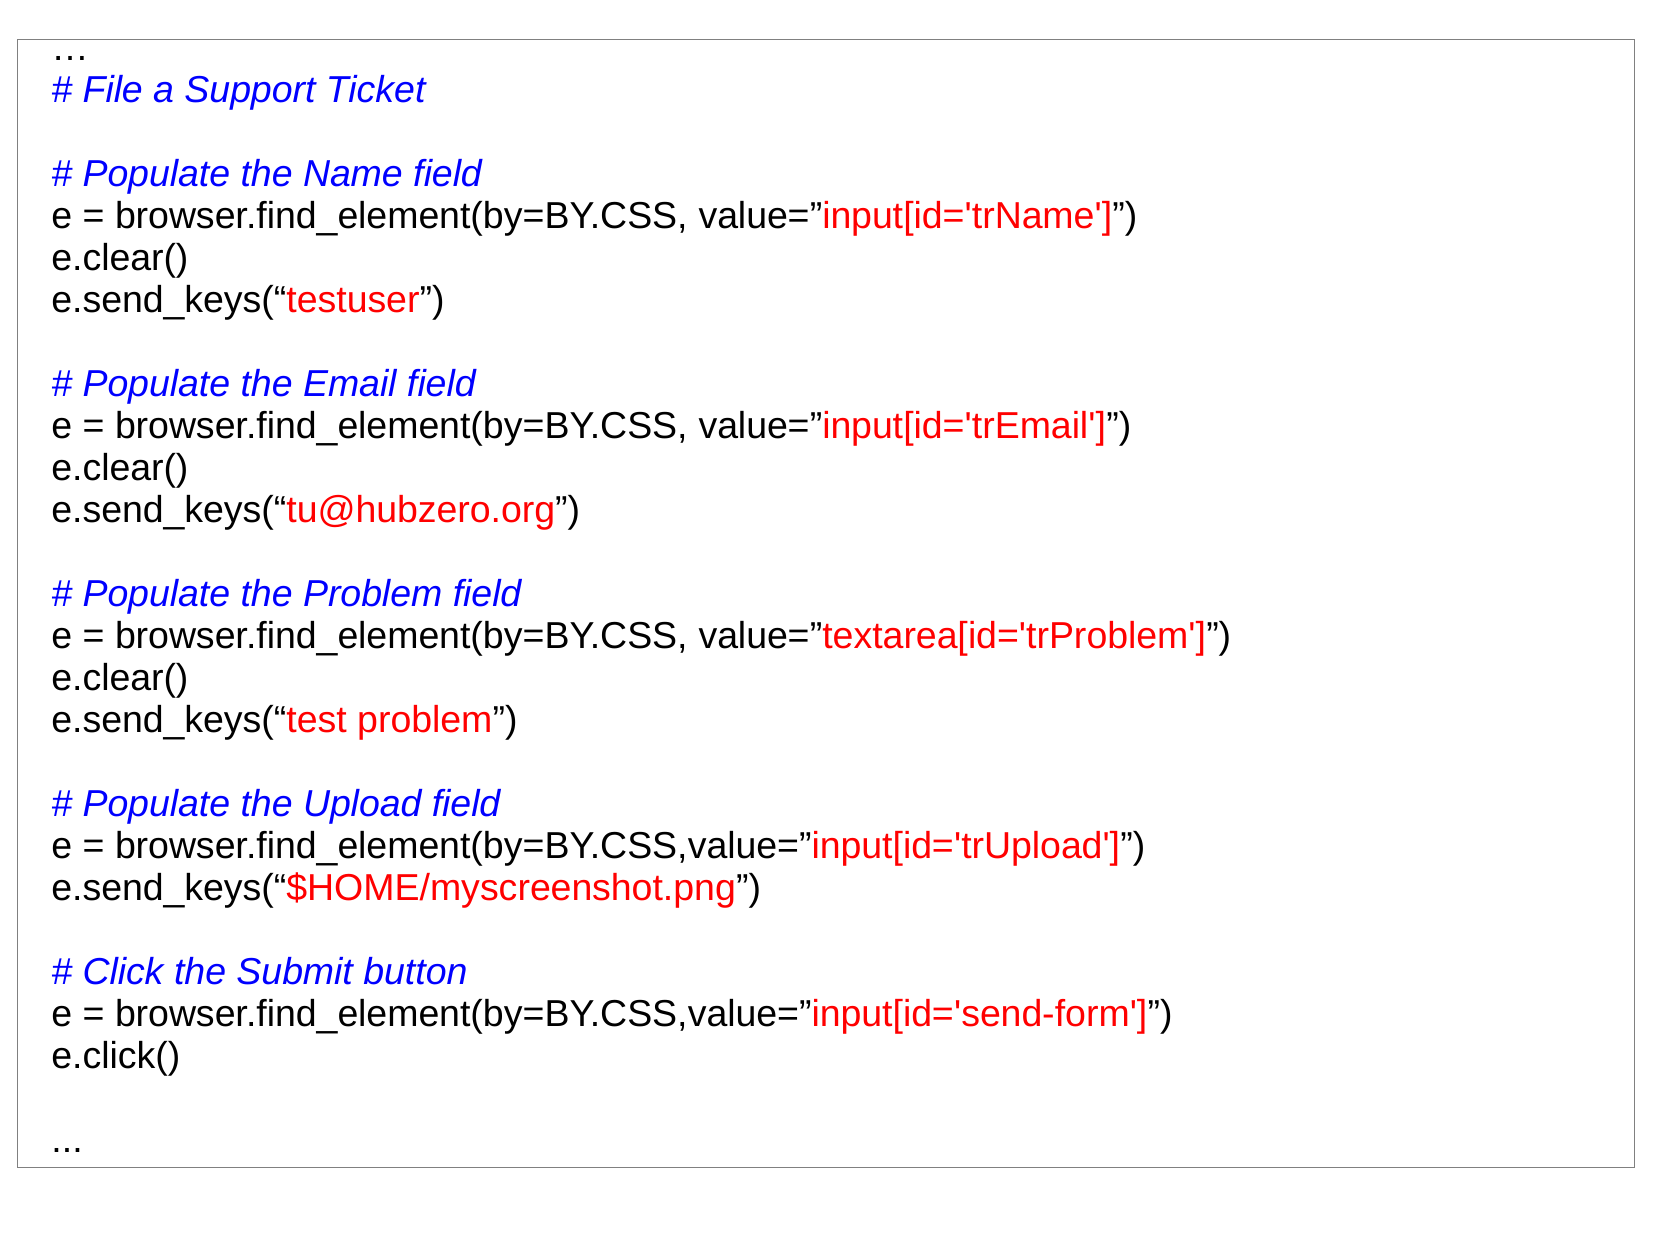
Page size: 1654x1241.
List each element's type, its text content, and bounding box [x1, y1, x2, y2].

text_box [17, 39, 36, 1168]
text_box … # File a Support Ticket # Populate the Name field e = browser.find_element(by=BY.CSS, value=”input[id='trName']”) e.clear() e.send_keys(“testuser”) # Populate the Email field e = browser.find_element(by=BY.CSS, value=”input[id='trEmail']”) e.clear() e.send_keys(“tu@hubzero.org”) # Populate the Problem field e = browser.find_element(by=BY.CSS, value=”textarea[id='trProblem']”) e.clear() e.send_keys(“test problem”) # Populate the Upload field e = browser.find_element(by=BY.CSS,value=”input[id='trUpload']”) e.send_keys(“$HOME/myscreenshot.png”) # Click the Submit button e = browser.find_element(by=BY.CSS,value=”input[id='send-form']”) e.click() ... [36, 19, 1635, 1168]
